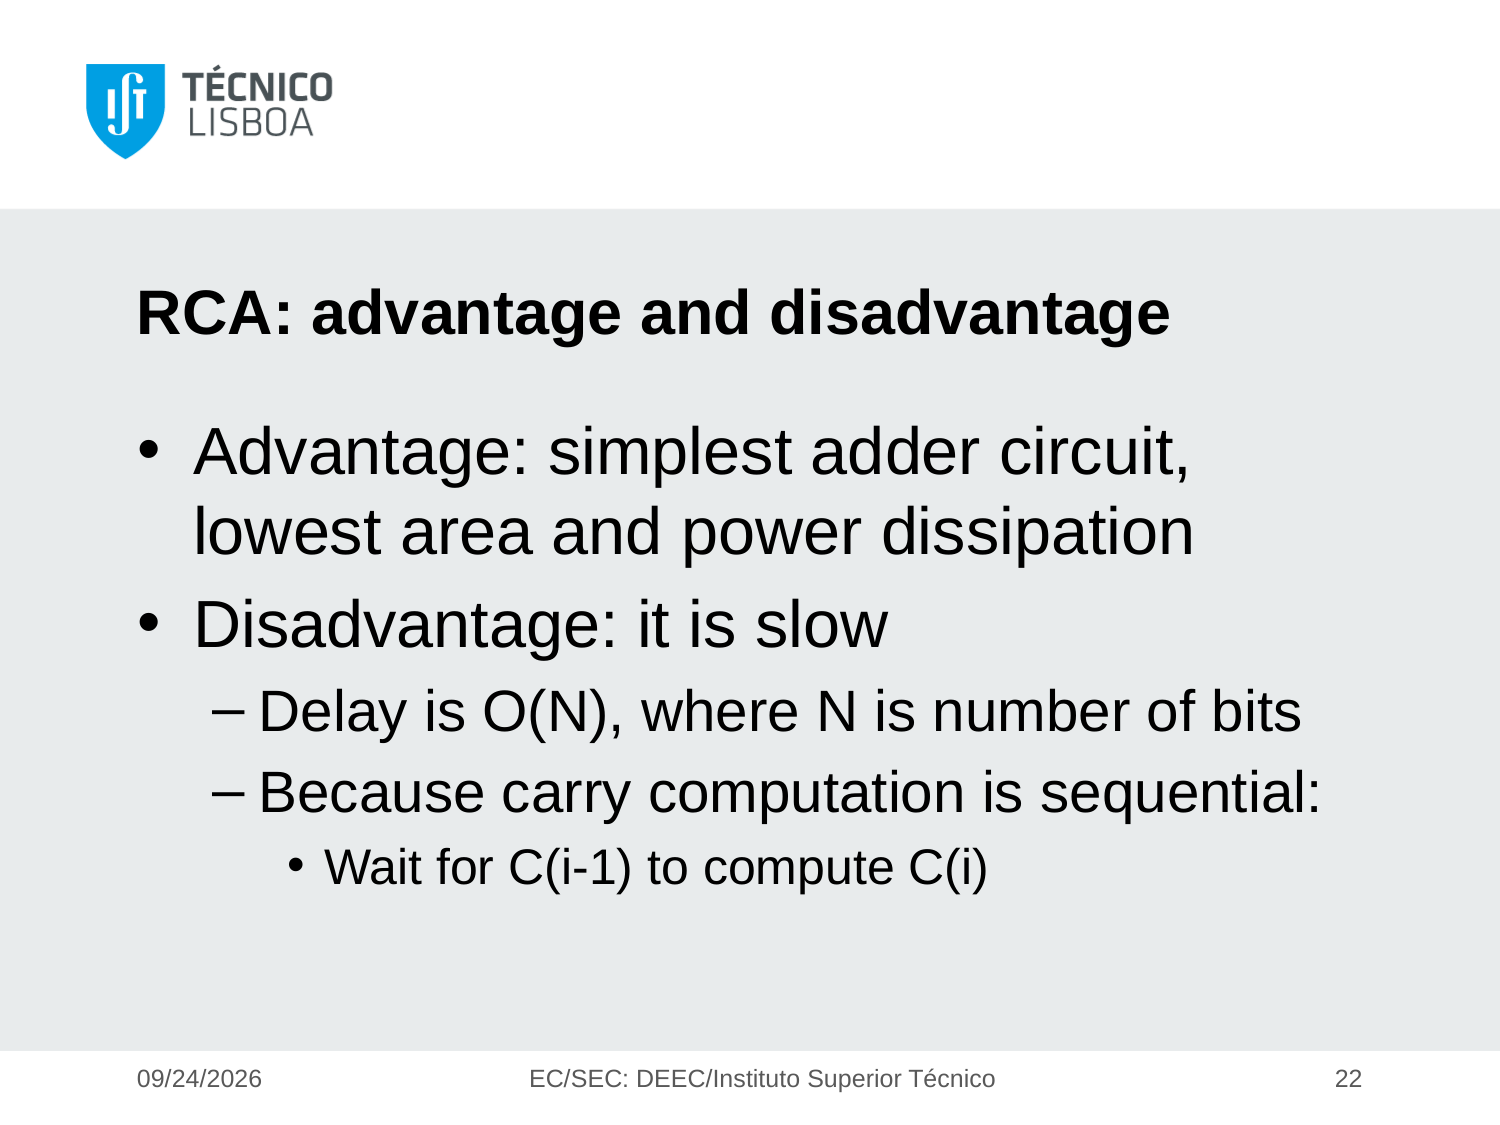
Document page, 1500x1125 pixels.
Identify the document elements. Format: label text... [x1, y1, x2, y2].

slide_number 11/10/2020 [121, 1052, 425, 1103]
picture [0, 0, 1500, 1125]
footer EC/SEC: DEEC/Instituto Superior Técnico [512, 1052, 1021, 1103]
slide_number <number> [1077, 1052, 1378, 1103]
title RCA: advantage and disadvantage [121, 237, 1378, 381]
list Advantage: simplest adder circuit, lowest area and power dissipation Disadvantage: it is slow Delay is O(N), where N is number of bits Because carry computation is sequential: Wait for C(i-1) to compute C(i) [121, 400, 1378, 1005]
